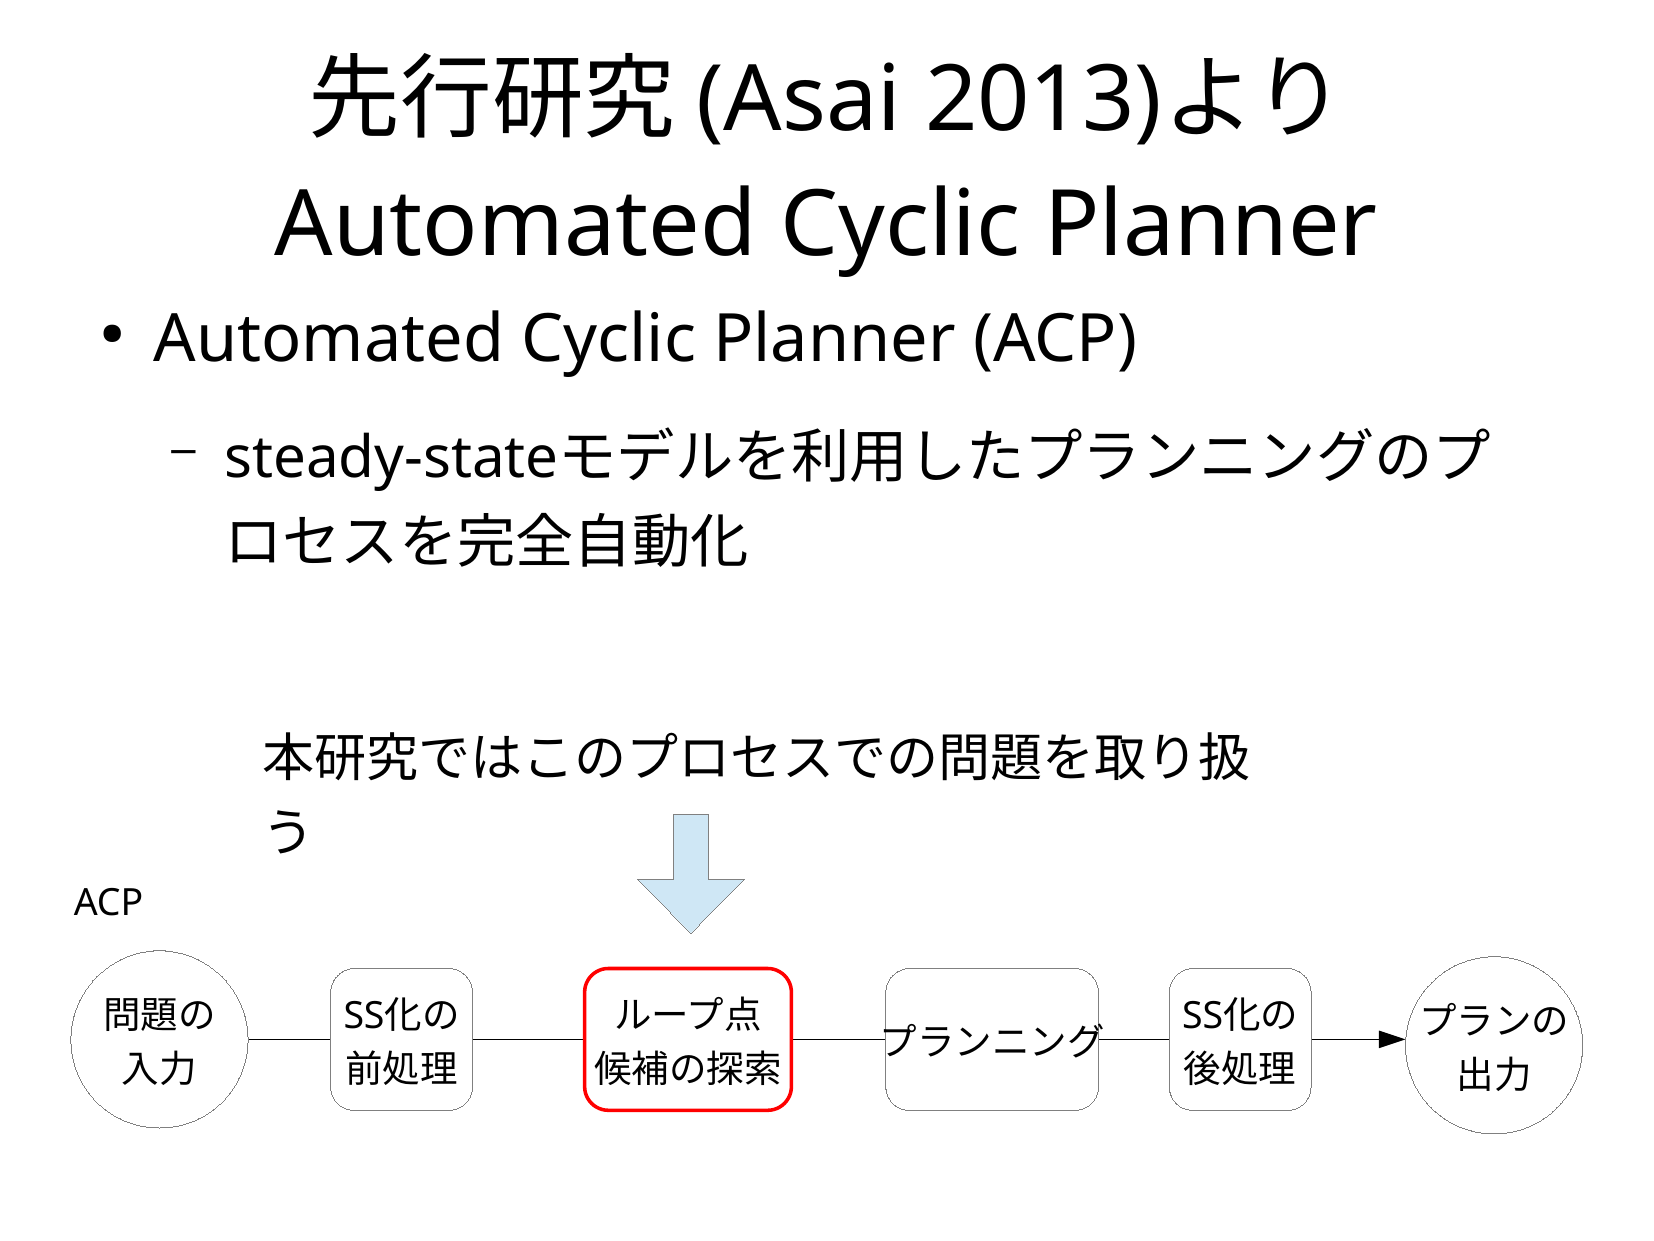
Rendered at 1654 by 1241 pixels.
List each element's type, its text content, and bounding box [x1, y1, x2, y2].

text_box SS化の 前処理 [330, 968, 473, 1111]
text_box SS化の 後処理 [1169, 968, 1312, 1111]
list Automated Cyclic Planner (ACP) steady-stateモデルを利用したプランニングのプロセスを完全自動化 [82, 290, 1538, 1217]
text_box [637, 814, 745, 934]
text_box 本研究ではこのプロセスでの問題を取り扱う [248, 708, 1300, 776]
text_box ループ点 候補の探索 [584, 968, 792, 1111]
text_box プランの 出力 [1405, 956, 1583, 1134]
text_box 問題の 入力 [70, 950, 249, 1129]
title 先行研究 (Asai 2013)より Automated Cyclic Planner [82, 49, 1571, 257]
text_box ACP [59, 868, 414, 921]
text_box プランニング [885, 968, 1099, 1111]
